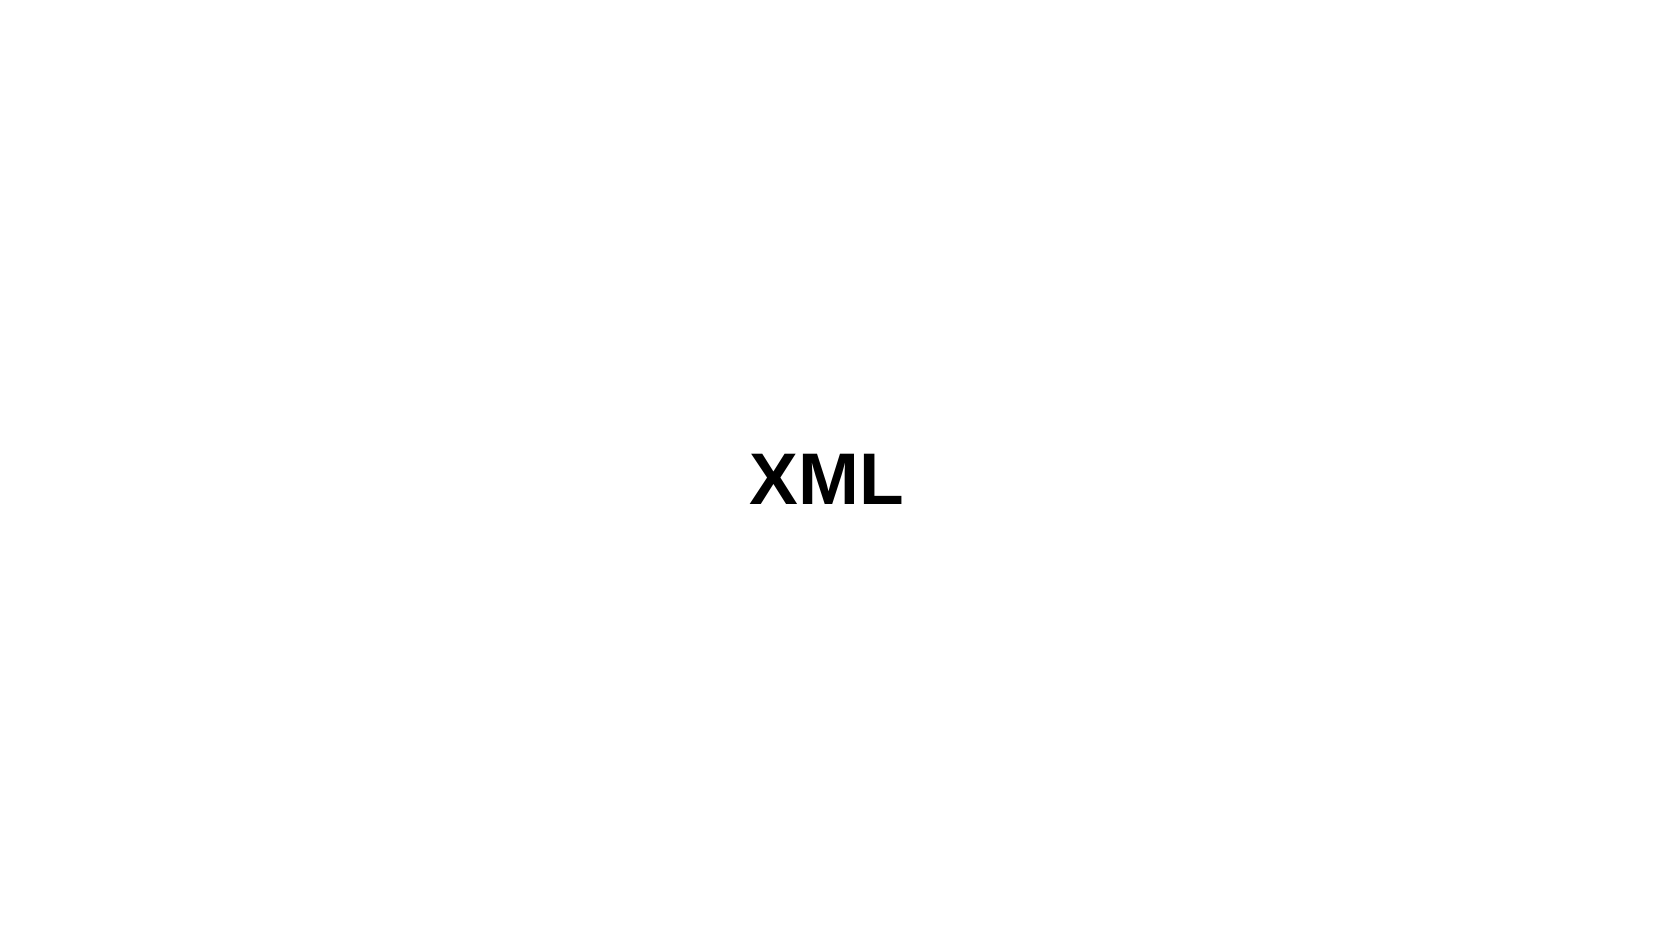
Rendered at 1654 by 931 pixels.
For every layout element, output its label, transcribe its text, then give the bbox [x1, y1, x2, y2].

title XML [82, 425, 1571, 535]
